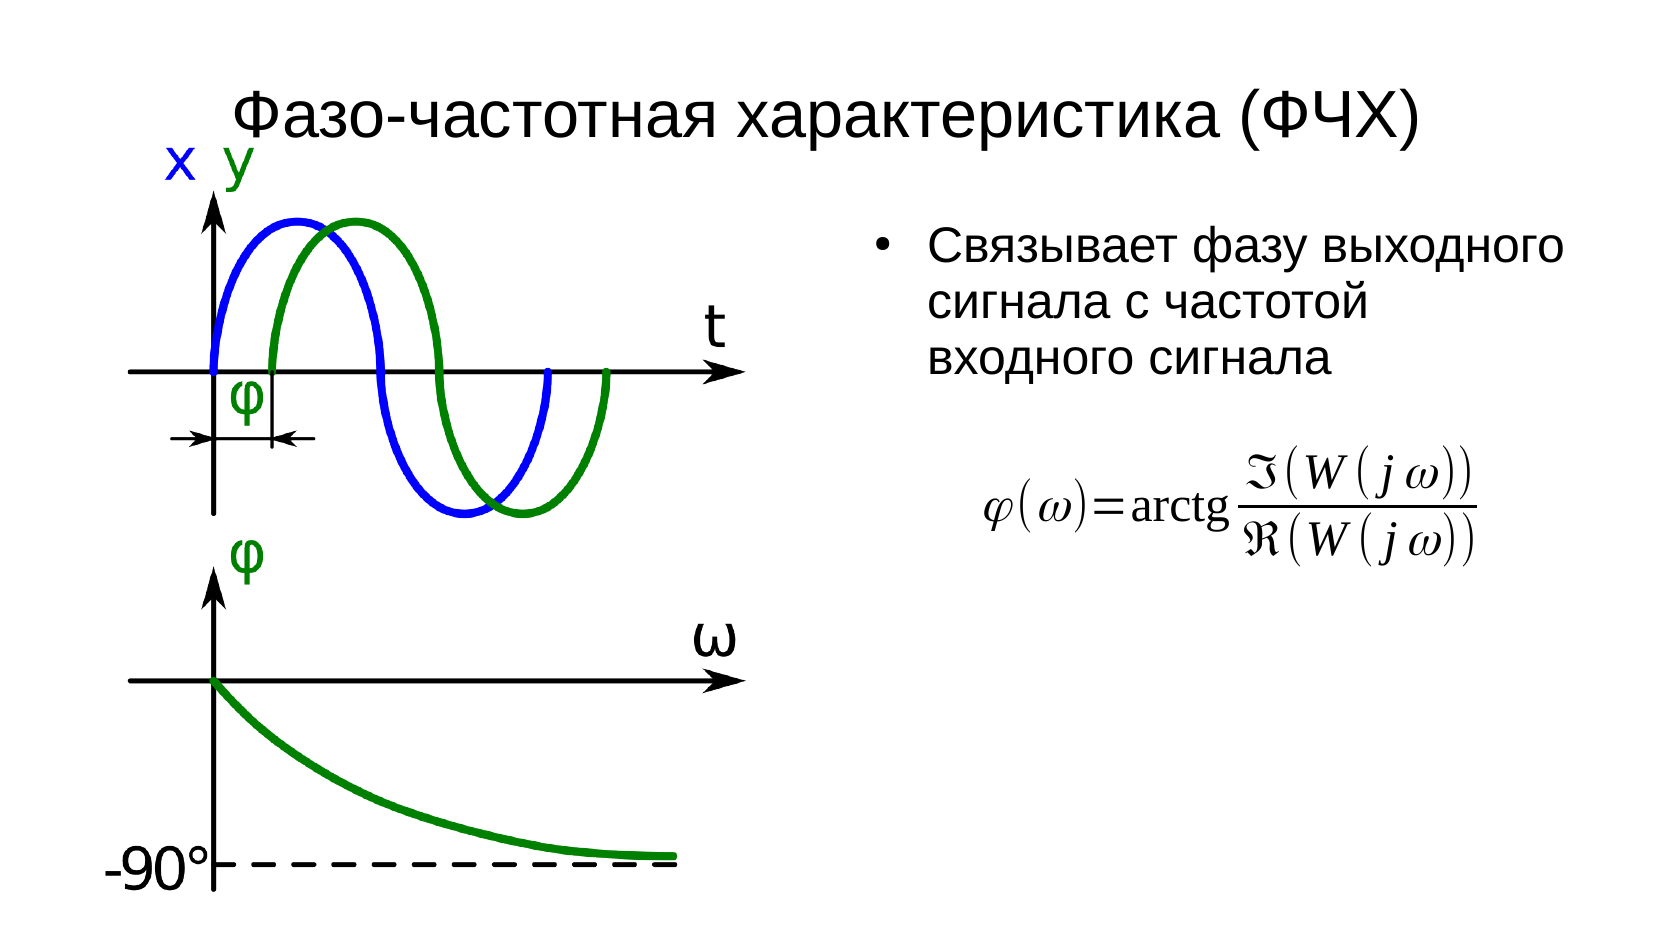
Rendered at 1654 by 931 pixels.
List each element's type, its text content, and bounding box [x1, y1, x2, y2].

picture [88, 96, 798, 931]
list Связывает фазу выходного сигнала с частотой входного сигнала [856, 217, 1571, 758]
title Фазо-частотная характеристика (ФЧХ) [82, 37, 1571, 193]
chart [974, 442, 1486, 570]
